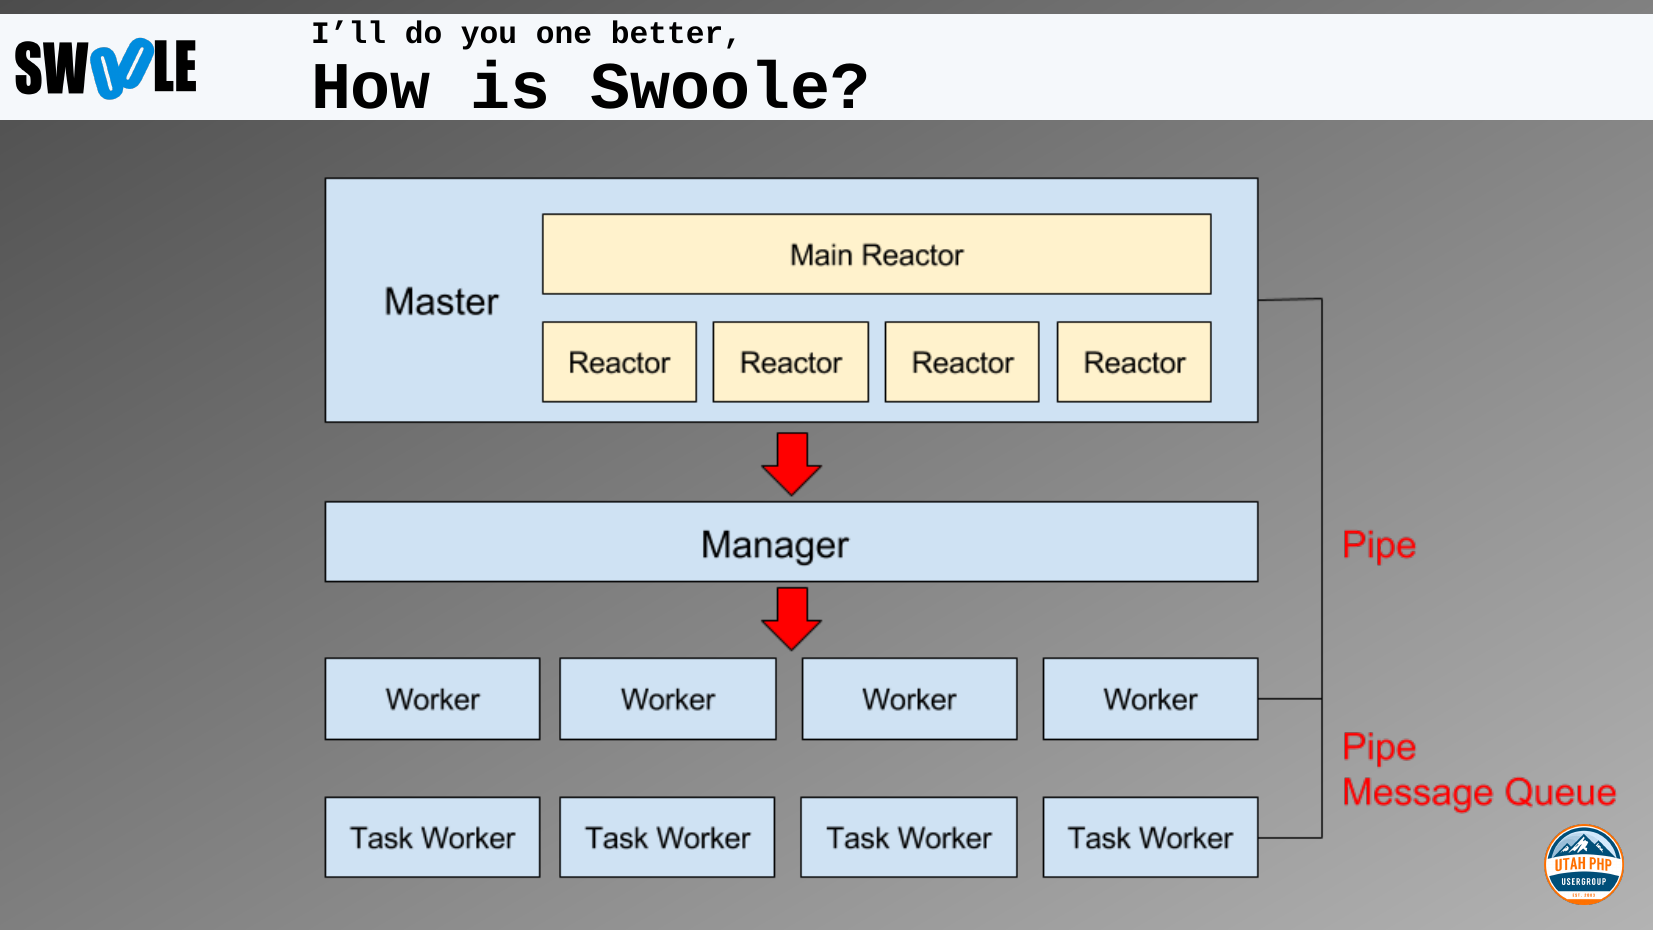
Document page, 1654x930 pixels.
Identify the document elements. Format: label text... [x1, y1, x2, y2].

text_box [196, 14, 1653, 120]
picture [15, 14, 196, 124]
title I’ll do you one better, How is Swoole? [311, 17, 1582, 129]
picture [303, 148, 1636, 905]
text_box [0, 14, 15, 120]
